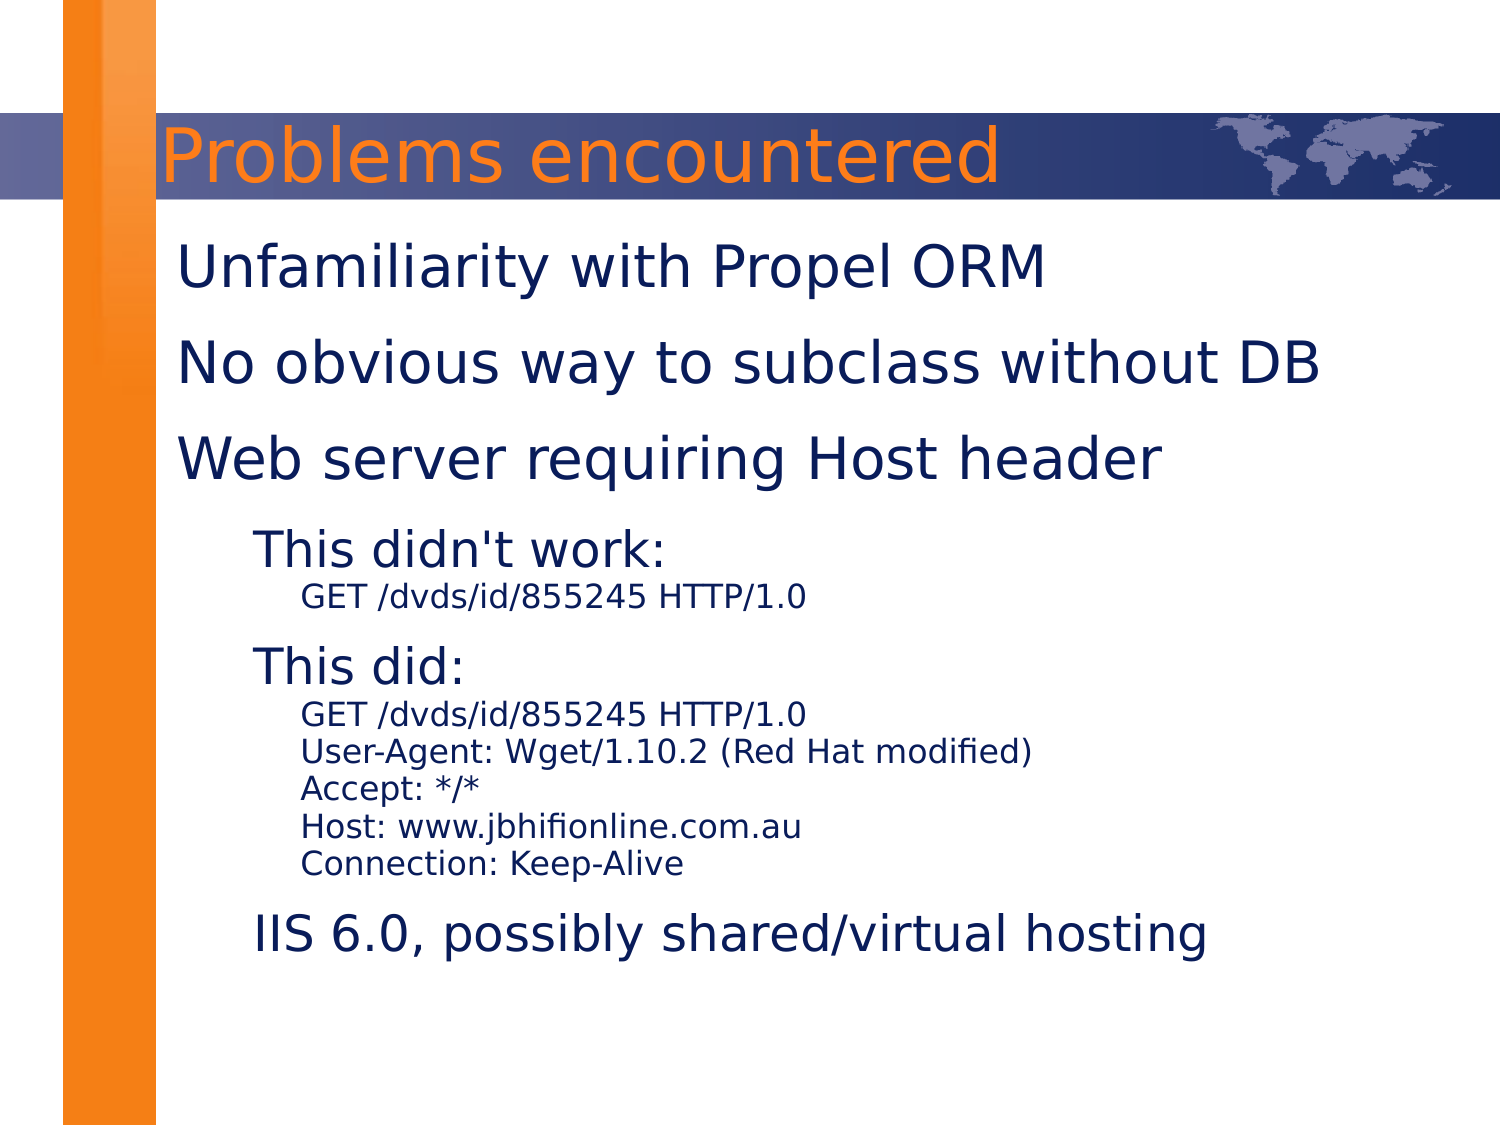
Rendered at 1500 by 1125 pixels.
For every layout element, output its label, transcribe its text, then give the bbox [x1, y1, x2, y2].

list Unfamiliarity with Propel ORM No obvious way to subclass without DB Web server requiring Host header This didn't work: GET /dvds/id/855245 HTTP/1.0 This did: GET /dvds/id/855245 HTTP/1.0 User-Agent: Wget/1.10.2 (Red Hat modified) Accept: */* Host: www.jbhifionline.com.au Connection: Keep-Alive IIS 6.0, possibly shared/virtual hosting [159, 234, 1472, 1088]
title Problems encountered [159, 109, 1473, 205]
picture [0, 0, 1500, 1125]
